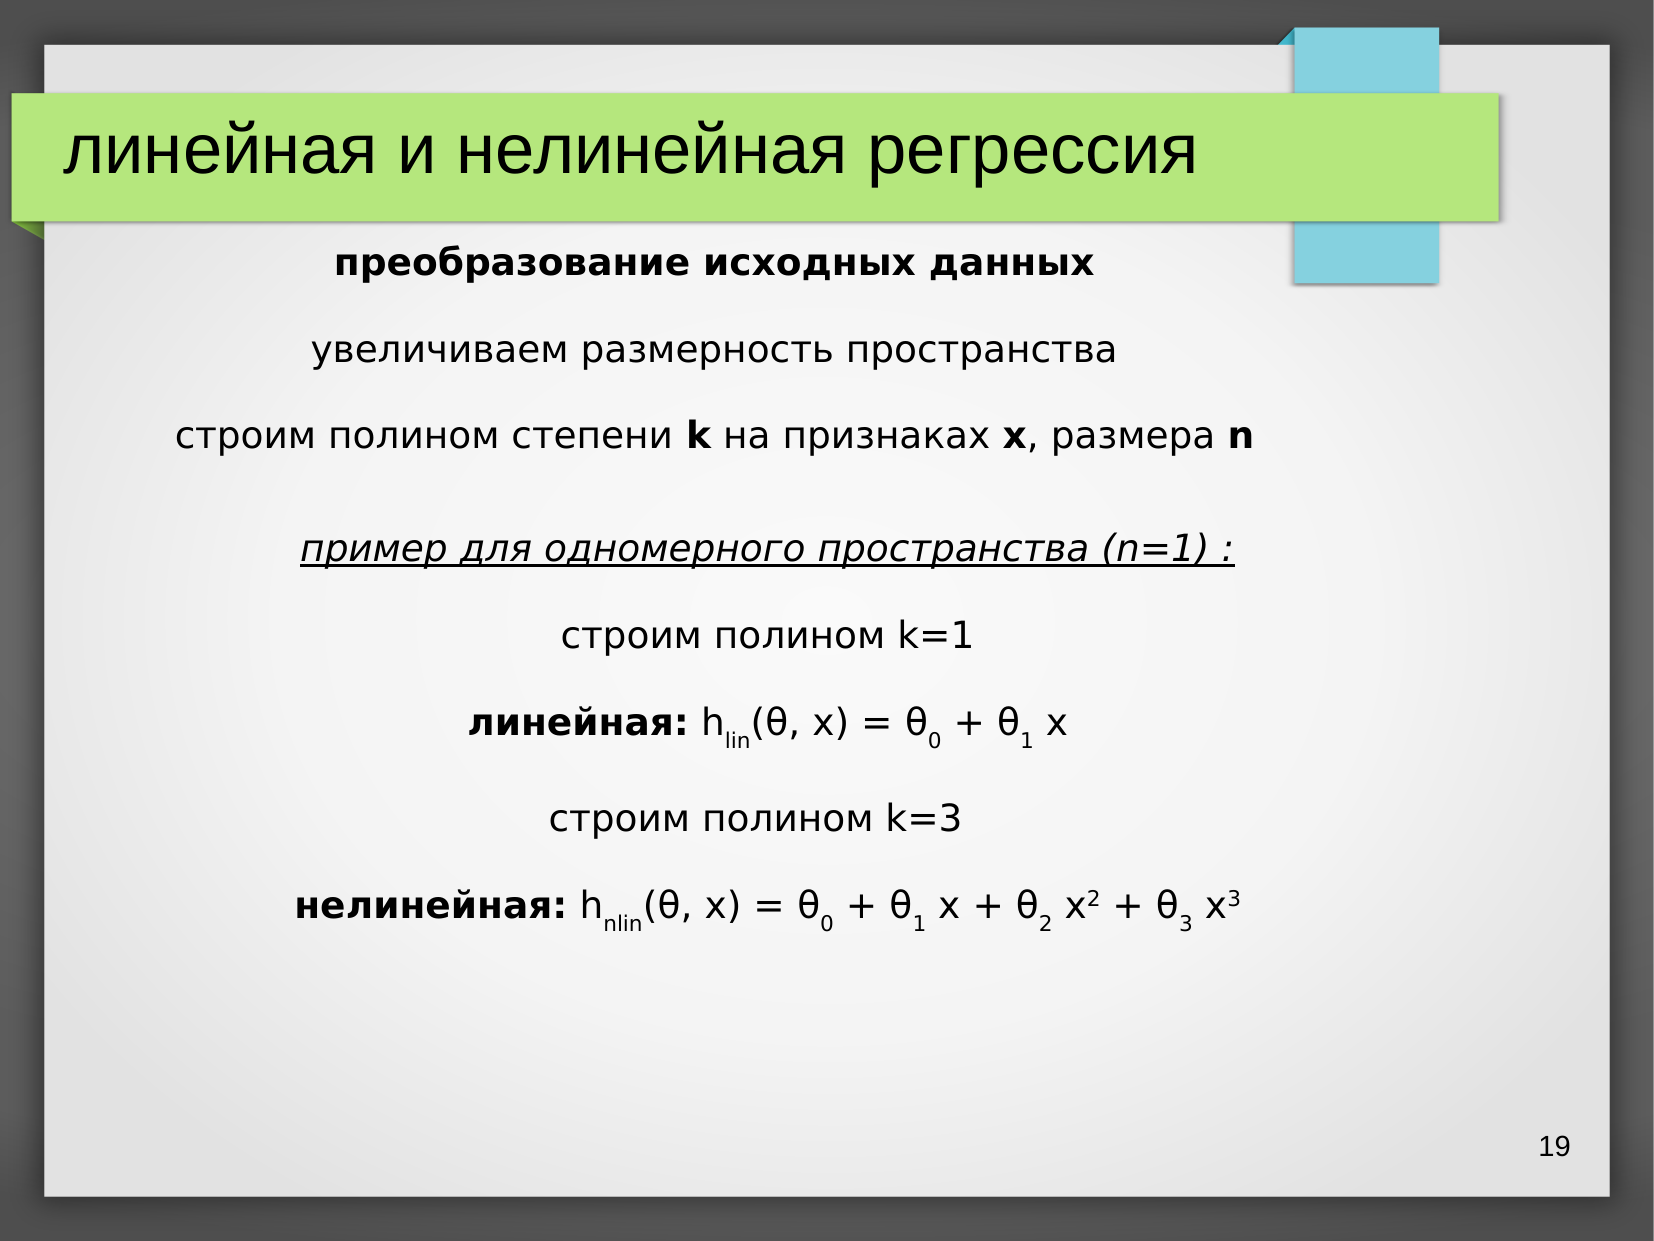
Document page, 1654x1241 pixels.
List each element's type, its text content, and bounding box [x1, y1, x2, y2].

text_box преобразование исходных данных увеличиваем размерность пространства строим полином степени k на признаках x, размера n [141, 232, 1288, 473]
text_box пример для одномерного пространства (n=1) : строим полином k=1 линейная: hlin(θ, x) = θ0 + θ1 x строим полином k=3 нелинейная: hnlin(θ, x) = θ0 + θ1 x + θ2 x2 + θ3 x3 [224, 519, 1312, 1004]
title линейная и нелинейная регрессия [63, 106, 1469, 193]
picture [0, 0, 1654, 1241]
